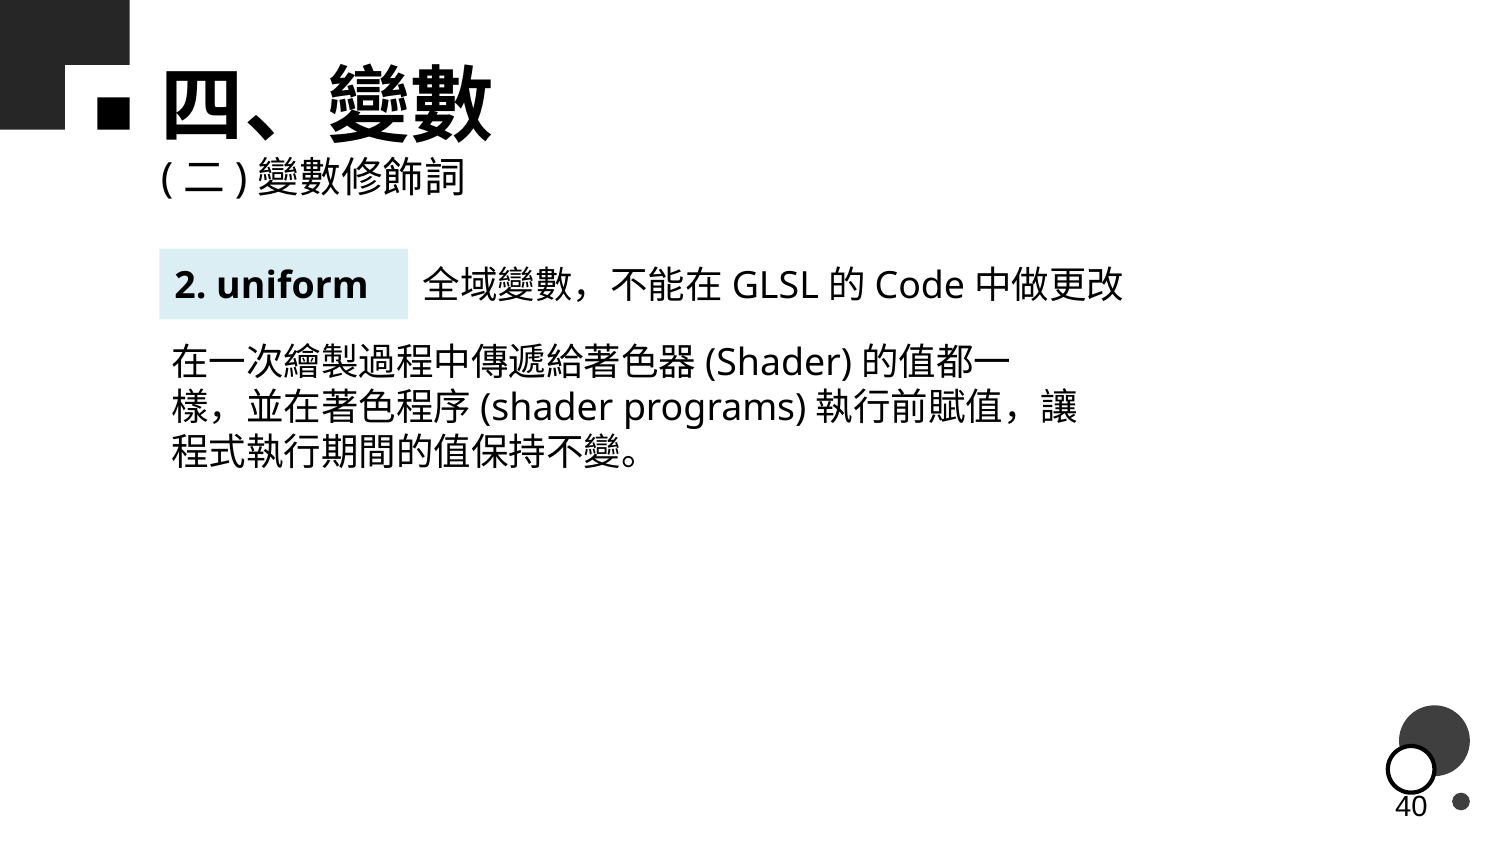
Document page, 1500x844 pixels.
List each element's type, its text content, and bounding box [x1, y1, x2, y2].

text_box [0, 0, 130, 130]
text_box [1452, 792, 1470, 811]
text_box (二)變數修飾詞 [145, 143, 714, 209]
text_box 在一次繪製過程中傳遞給著色器(Shader)的值都一樣，並在著色程序(shader programs)執行前賦值，讓程式執行期間的值保持不變。 [156, 330, 1095, 481]
text_box 全域變數，不能在GLSL的Code中做更改 [407, 253, 1158, 314]
text_box 2. uniform [159, 248, 408, 320]
title 四、變數 [145, 32, 845, 173]
text_box [1387, 705, 1470, 782]
text_box [97, 97, 130, 130]
slide_number <number> [1092, 782, 1443, 827]
